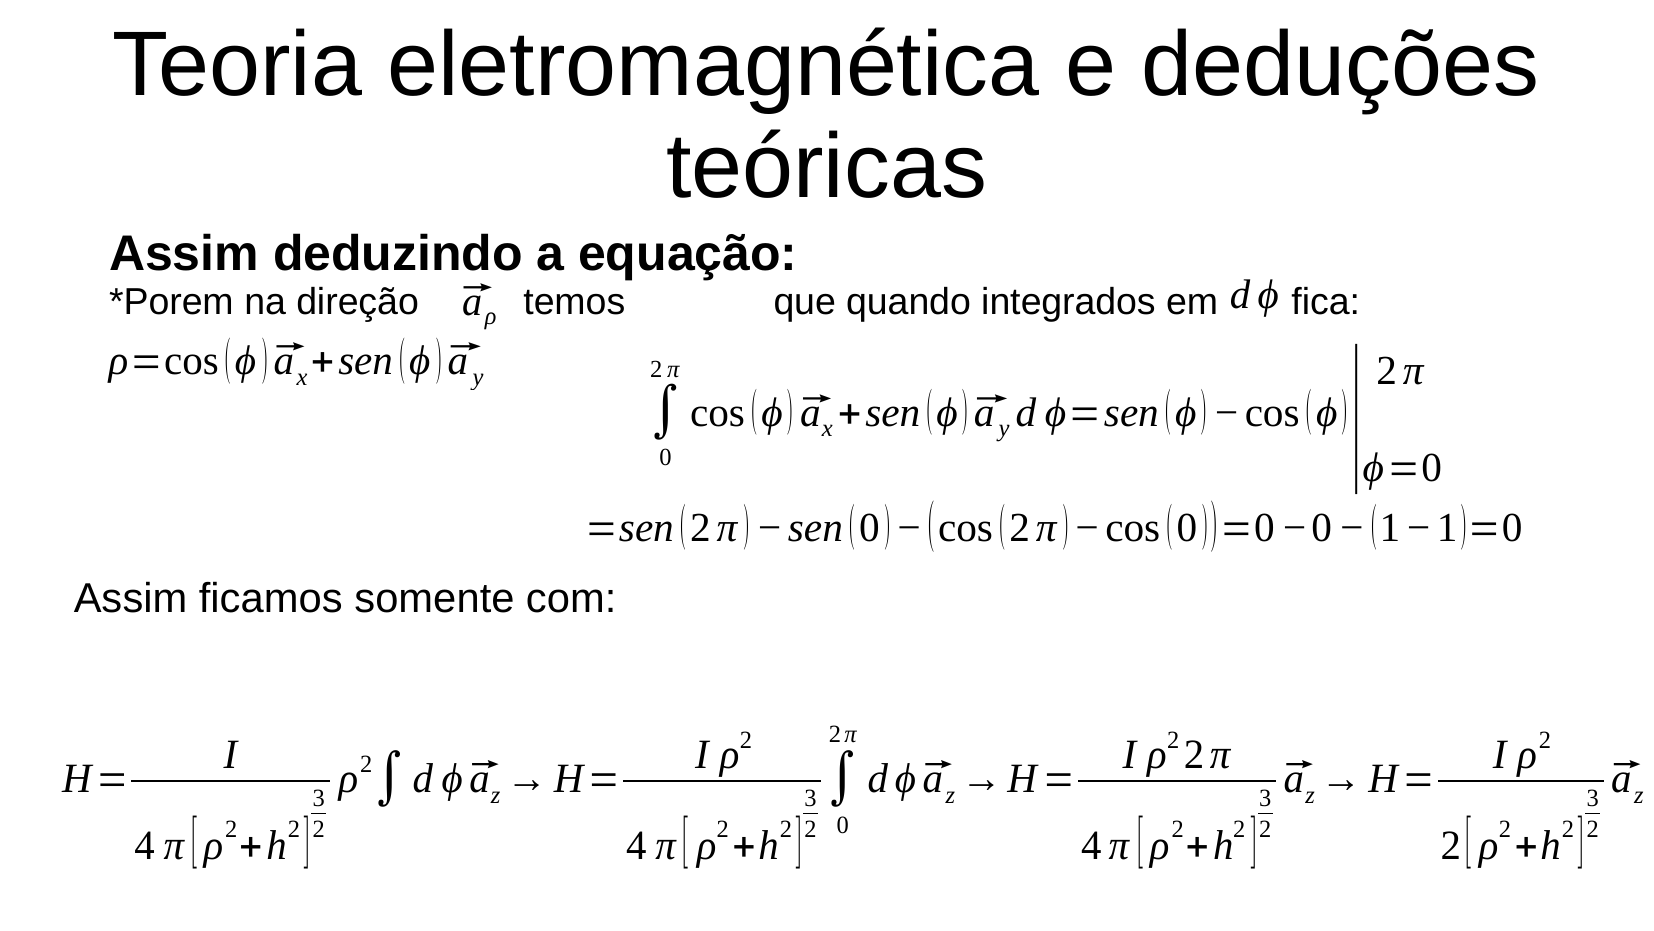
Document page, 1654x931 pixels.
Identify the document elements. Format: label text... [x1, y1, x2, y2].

chart [571, 341, 1524, 556]
title Teoria eletromagnética e deduções teóricas [82, 12, 1571, 218]
text_box Assim deduzindo a equação: *Porem na direção temos que quando integrados em fica: [94, 217, 1642, 330]
text_box Assim ficamos somente com: [59, 566, 1607, 645]
chart [1228, 271, 1280, 318]
chart [59, 720, 1645, 871]
chart [105, 335, 485, 390]
chart [460, 278, 497, 330]
